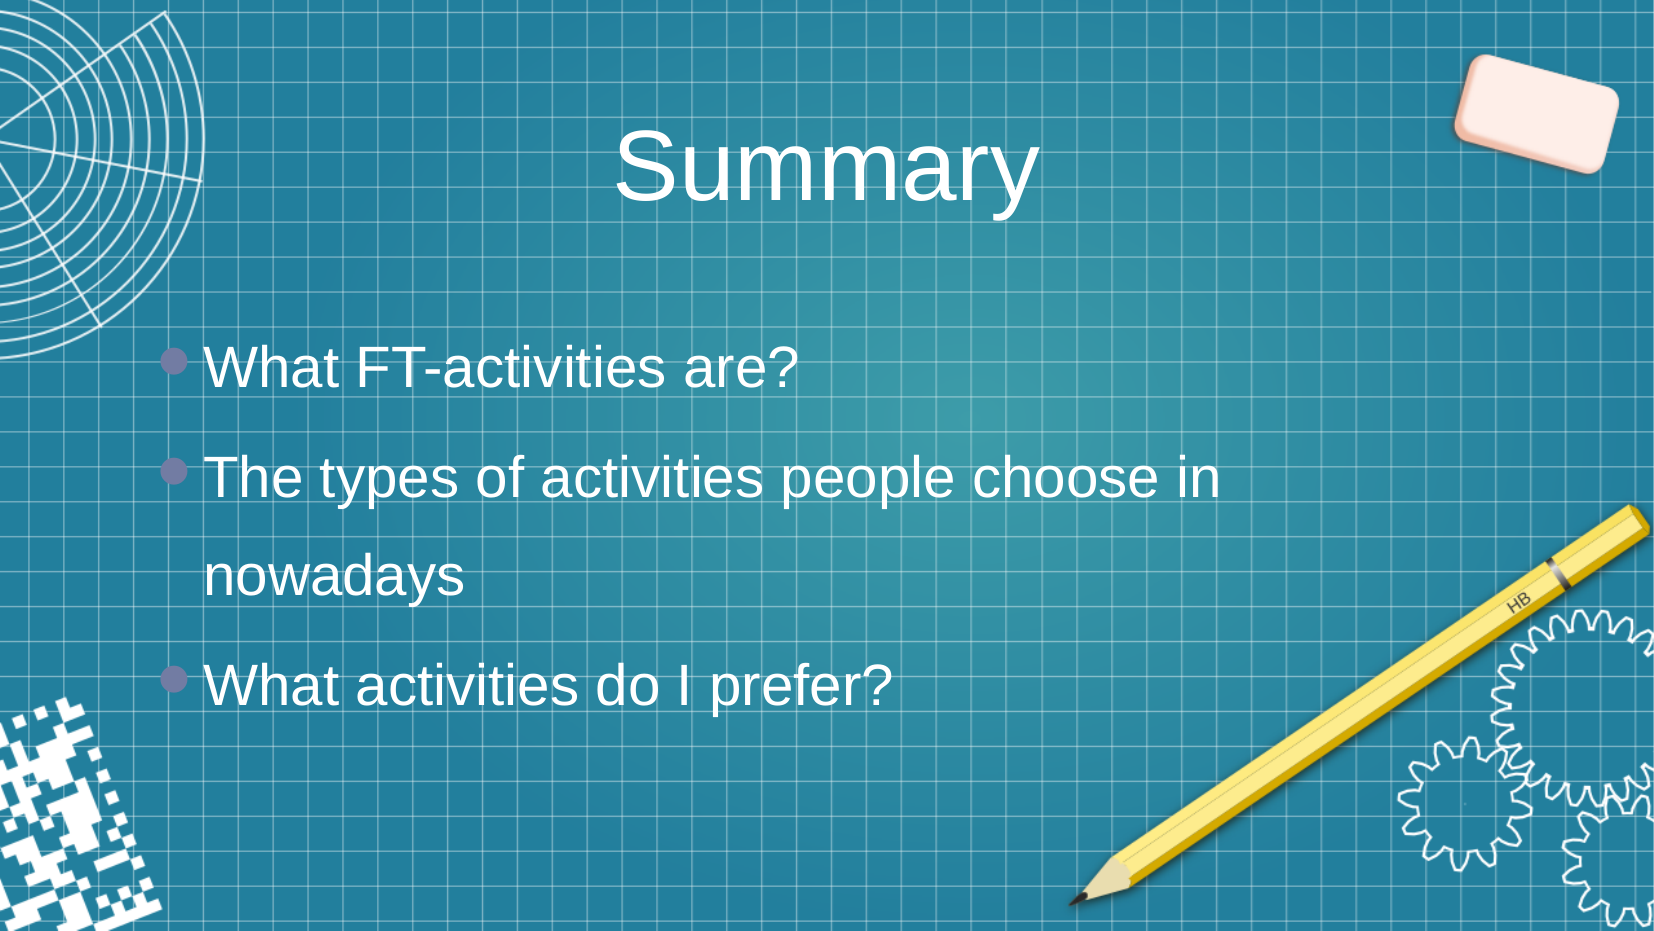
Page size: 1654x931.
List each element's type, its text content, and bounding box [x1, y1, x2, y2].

text_box What FT-activities are? The types of activities people choose in nowadays What activities do I prefer? [128, 295, 1359, 931]
title Summary [82, 59, 1571, 272]
picture [0, 0, 1654, 931]
